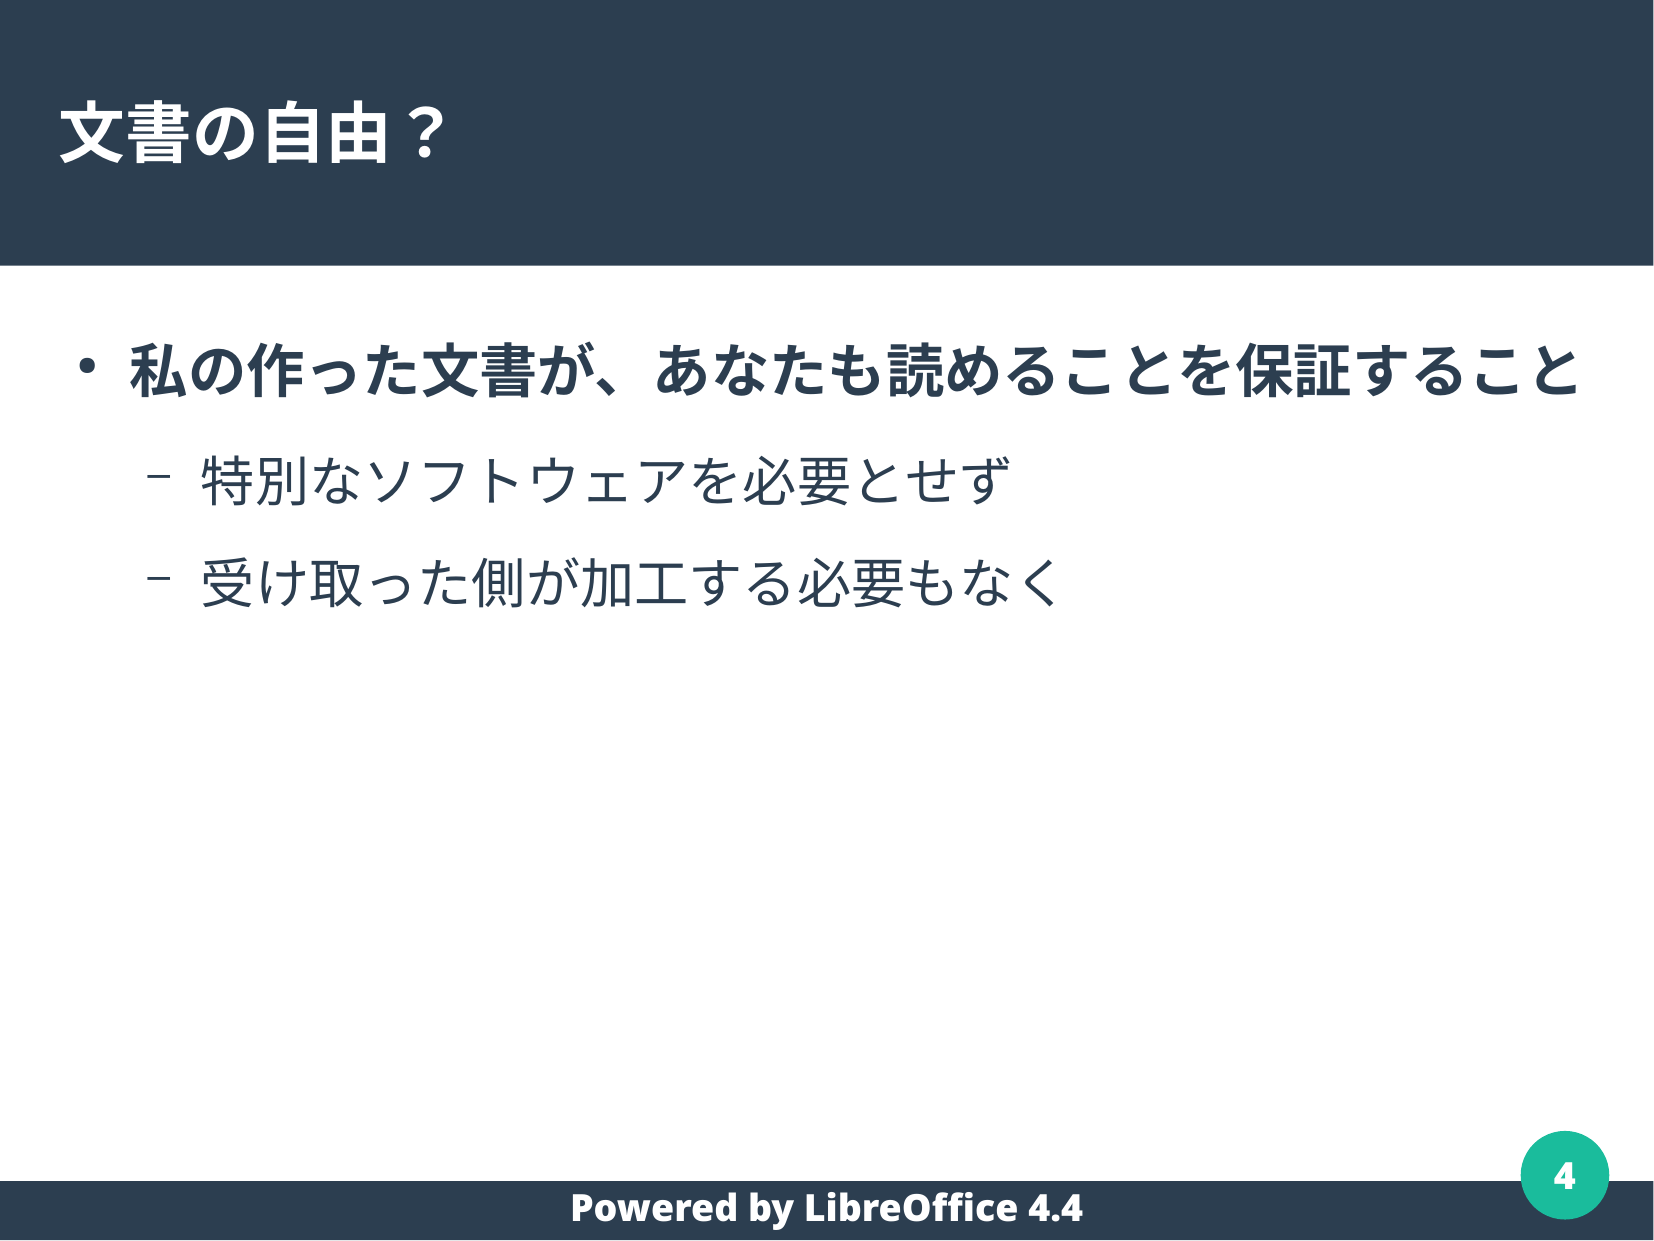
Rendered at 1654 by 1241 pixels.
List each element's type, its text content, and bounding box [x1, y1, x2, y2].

list 私の作った文書が、あなたも読めることを保証すること 特別なソフトウェアを必要とせず 受け取った側が加工する必要もなく [59, 324, 1595, 1152]
title 文書の自由？ [59, 49, 1595, 207]
